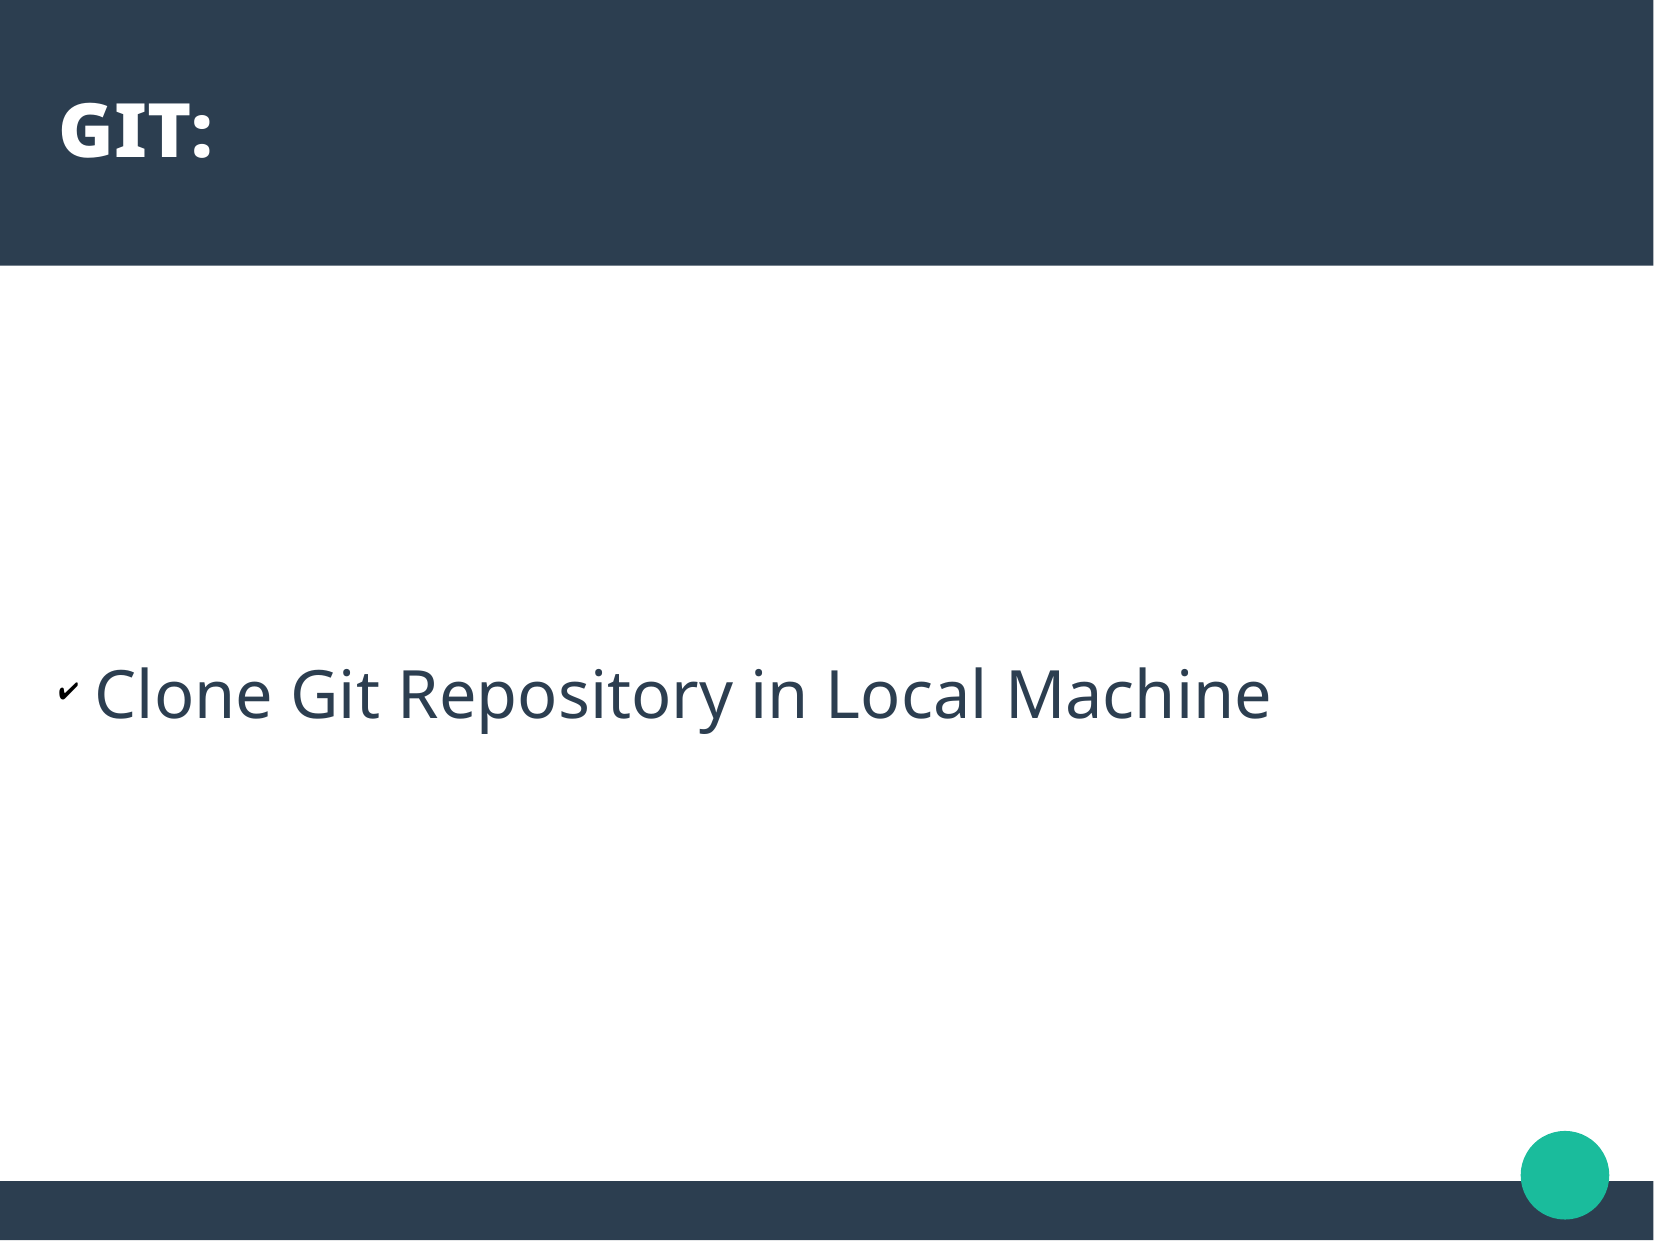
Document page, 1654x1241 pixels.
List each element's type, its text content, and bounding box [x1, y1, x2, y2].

title GIT: [59, 40, 1595, 216]
subtitle Clone Git Repository in Local Machine [59, 271, 1595, 1205]
